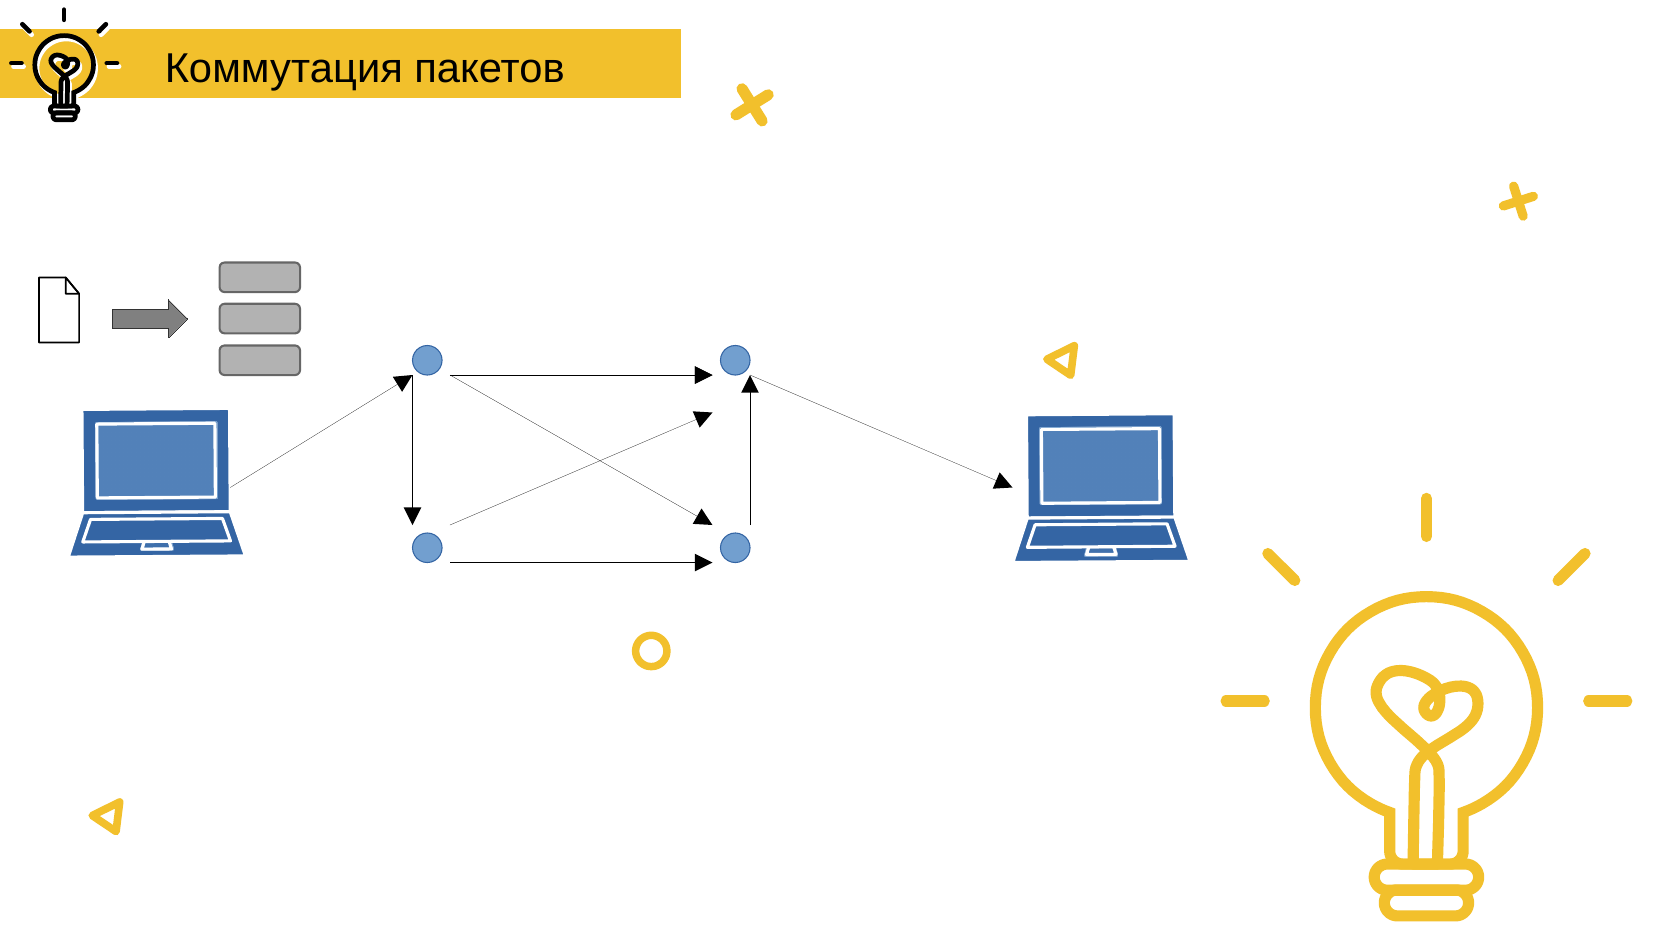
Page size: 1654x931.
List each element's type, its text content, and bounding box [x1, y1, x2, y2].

text_box [219, 345, 301, 376]
text_box [720, 532, 751, 563]
text_box [412, 532, 443, 563]
text_box [412, 345, 443, 376]
text_box [219, 262, 301, 293]
text_box [1012, 413, 1191, 563]
text_box [68, 408, 246, 558]
text_box [5, 244, 188, 376]
text_box [720, 345, 751, 376]
text_box [219, 303, 301, 334]
text_box Коммутация пакетов [150, 37, 676, 99]
